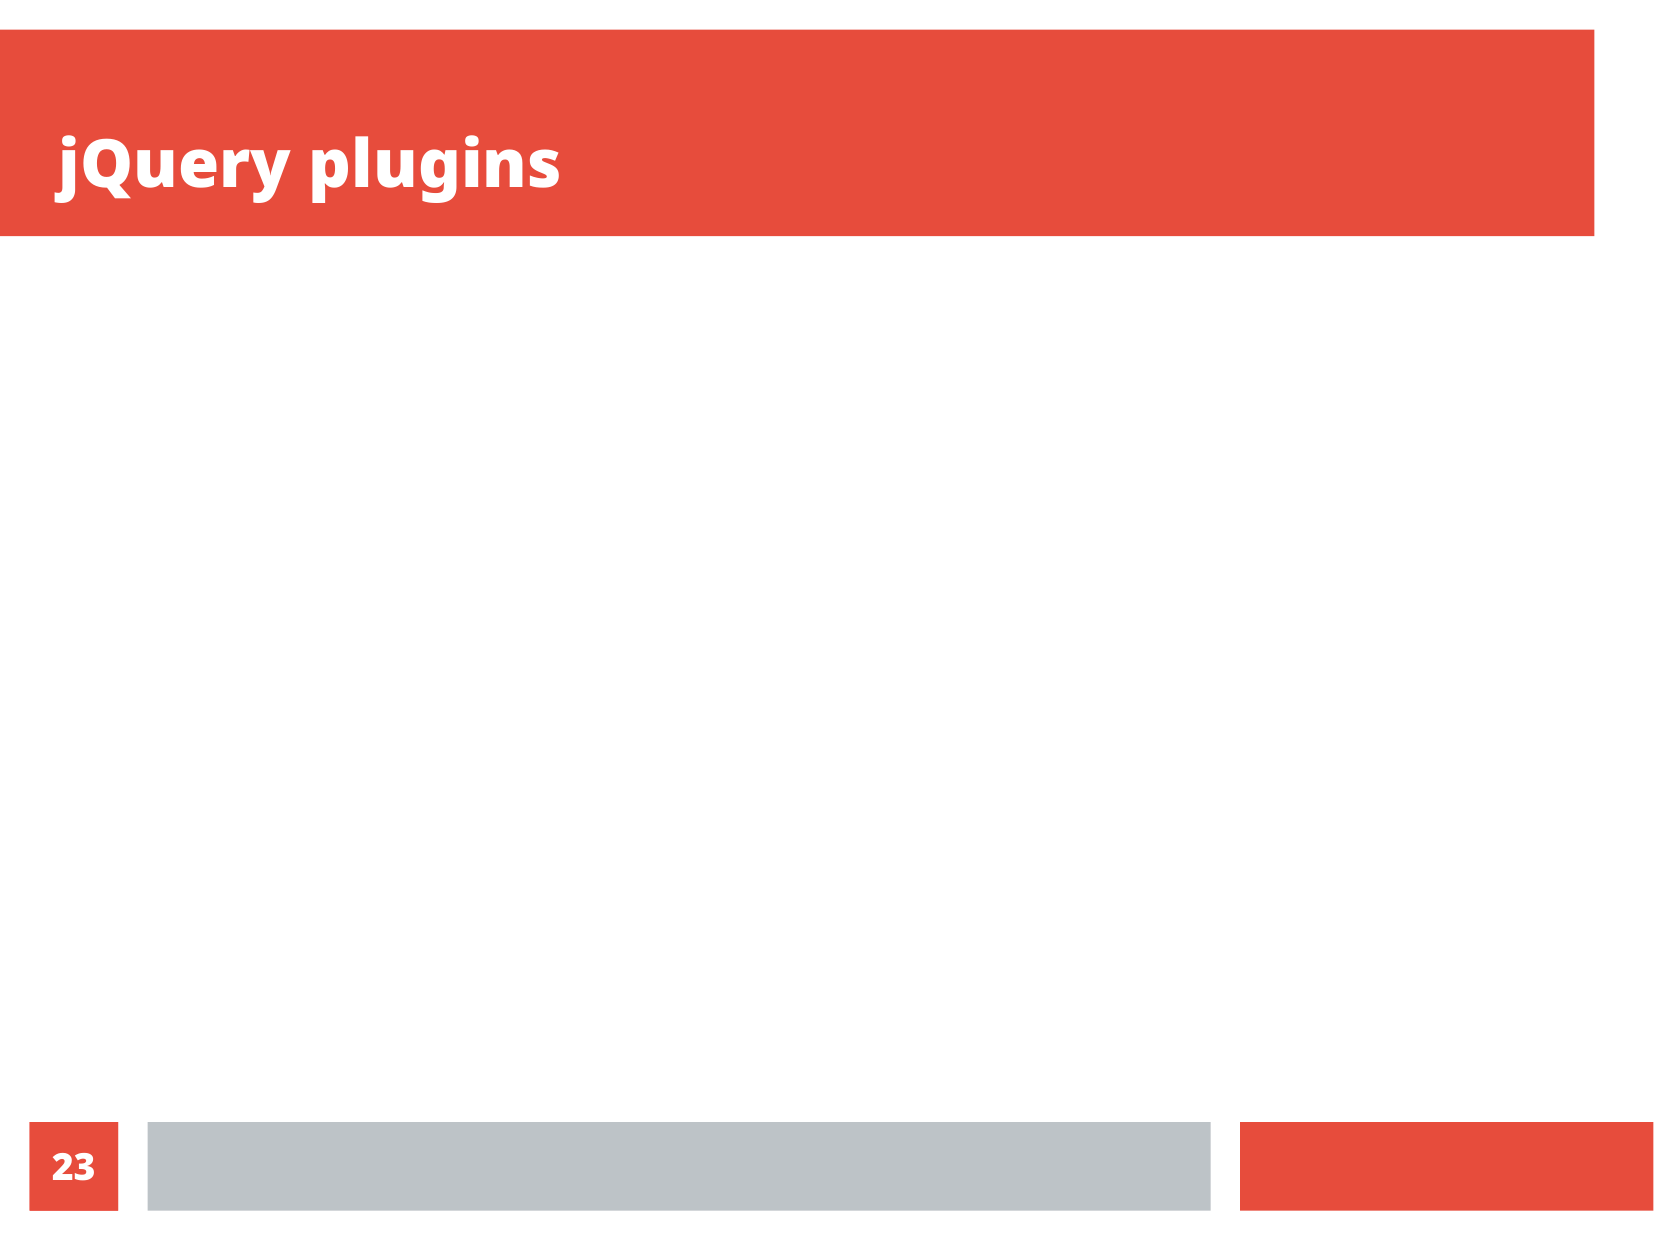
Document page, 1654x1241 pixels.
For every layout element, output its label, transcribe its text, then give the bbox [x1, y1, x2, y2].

title jQuery plugins [59, 59, 1595, 207]
